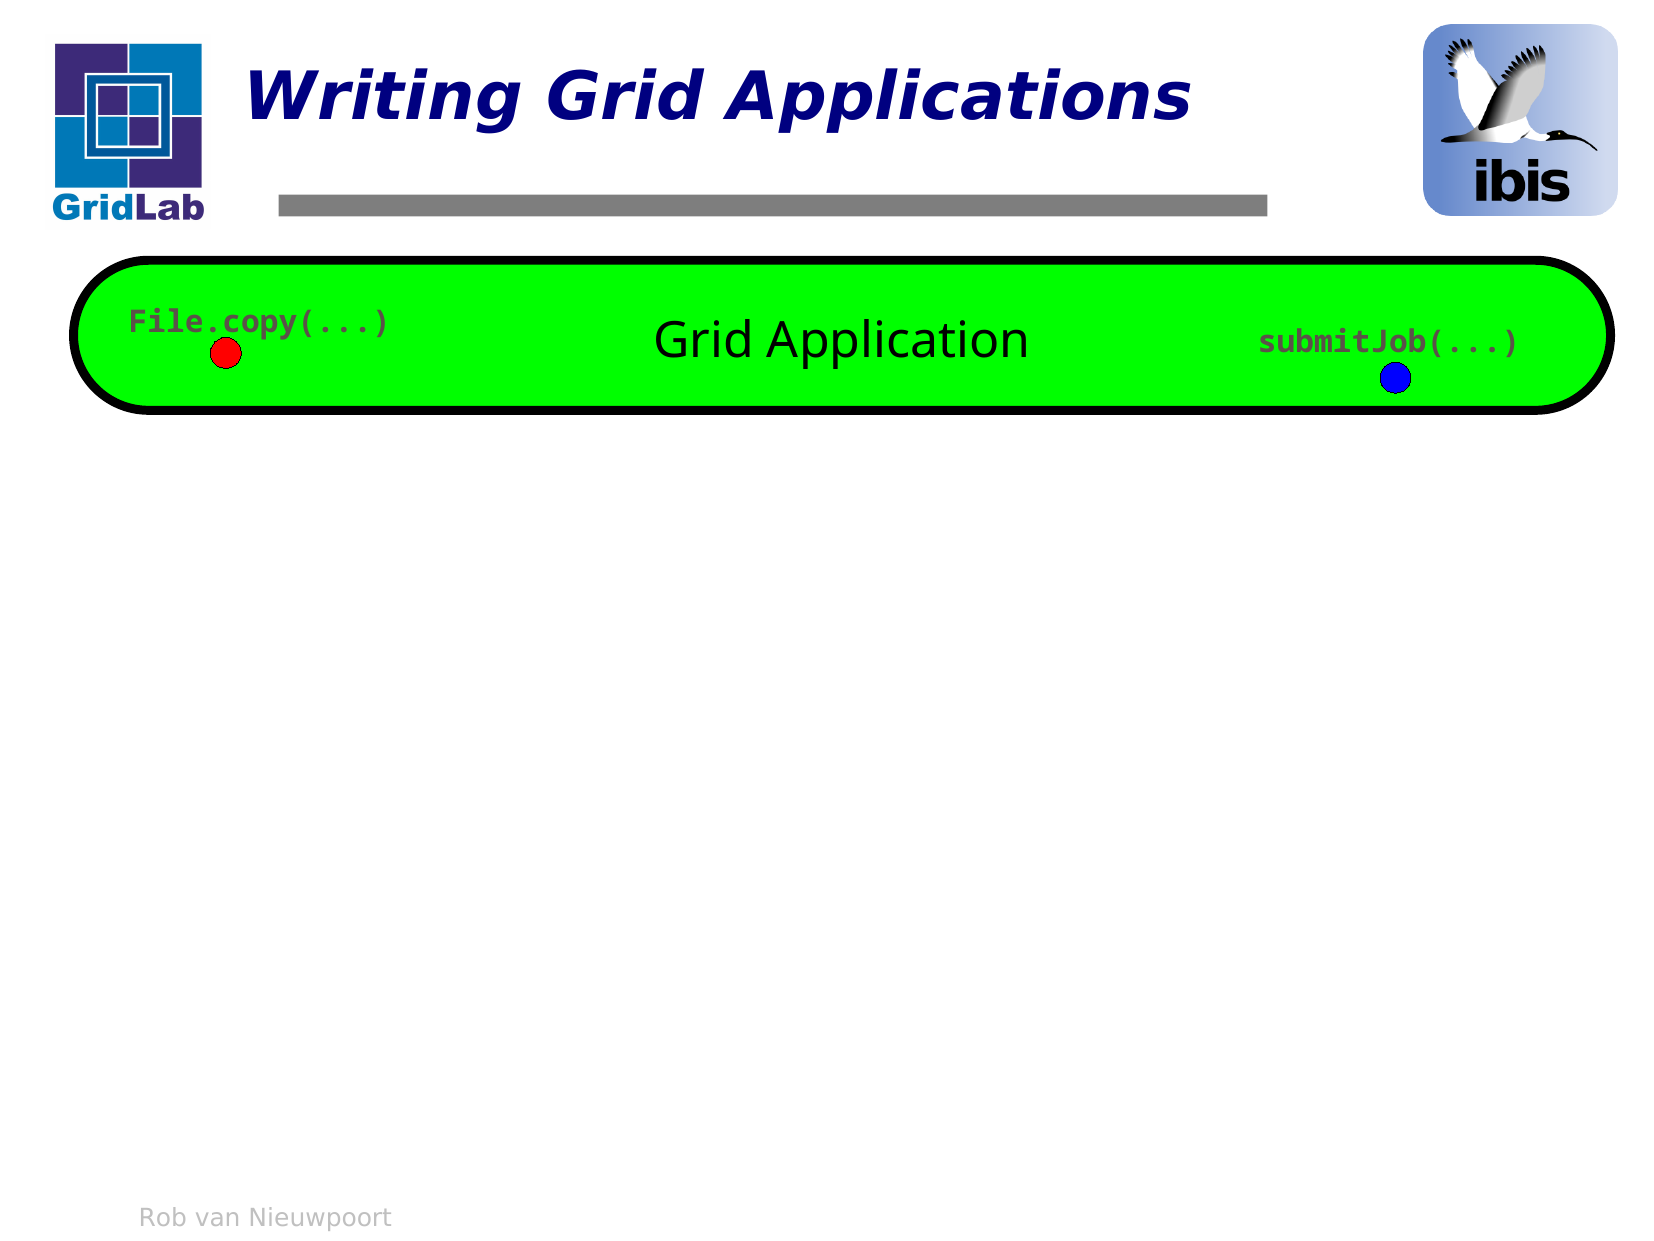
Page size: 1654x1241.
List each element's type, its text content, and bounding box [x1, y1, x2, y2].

picture [1423, 24, 1618, 216]
title Writing Grid Applications [243, 0, 1280, 187]
text_box submitJob(...) [1257, 315, 1521, 352]
picture [45, 34, 211, 230]
text_box [210, 337, 242, 369]
text_box File.copy(...) [128, 295, 392, 332]
text_box Grid Application [73, 260, 1611, 411]
text_box [1380, 362, 1411, 394]
